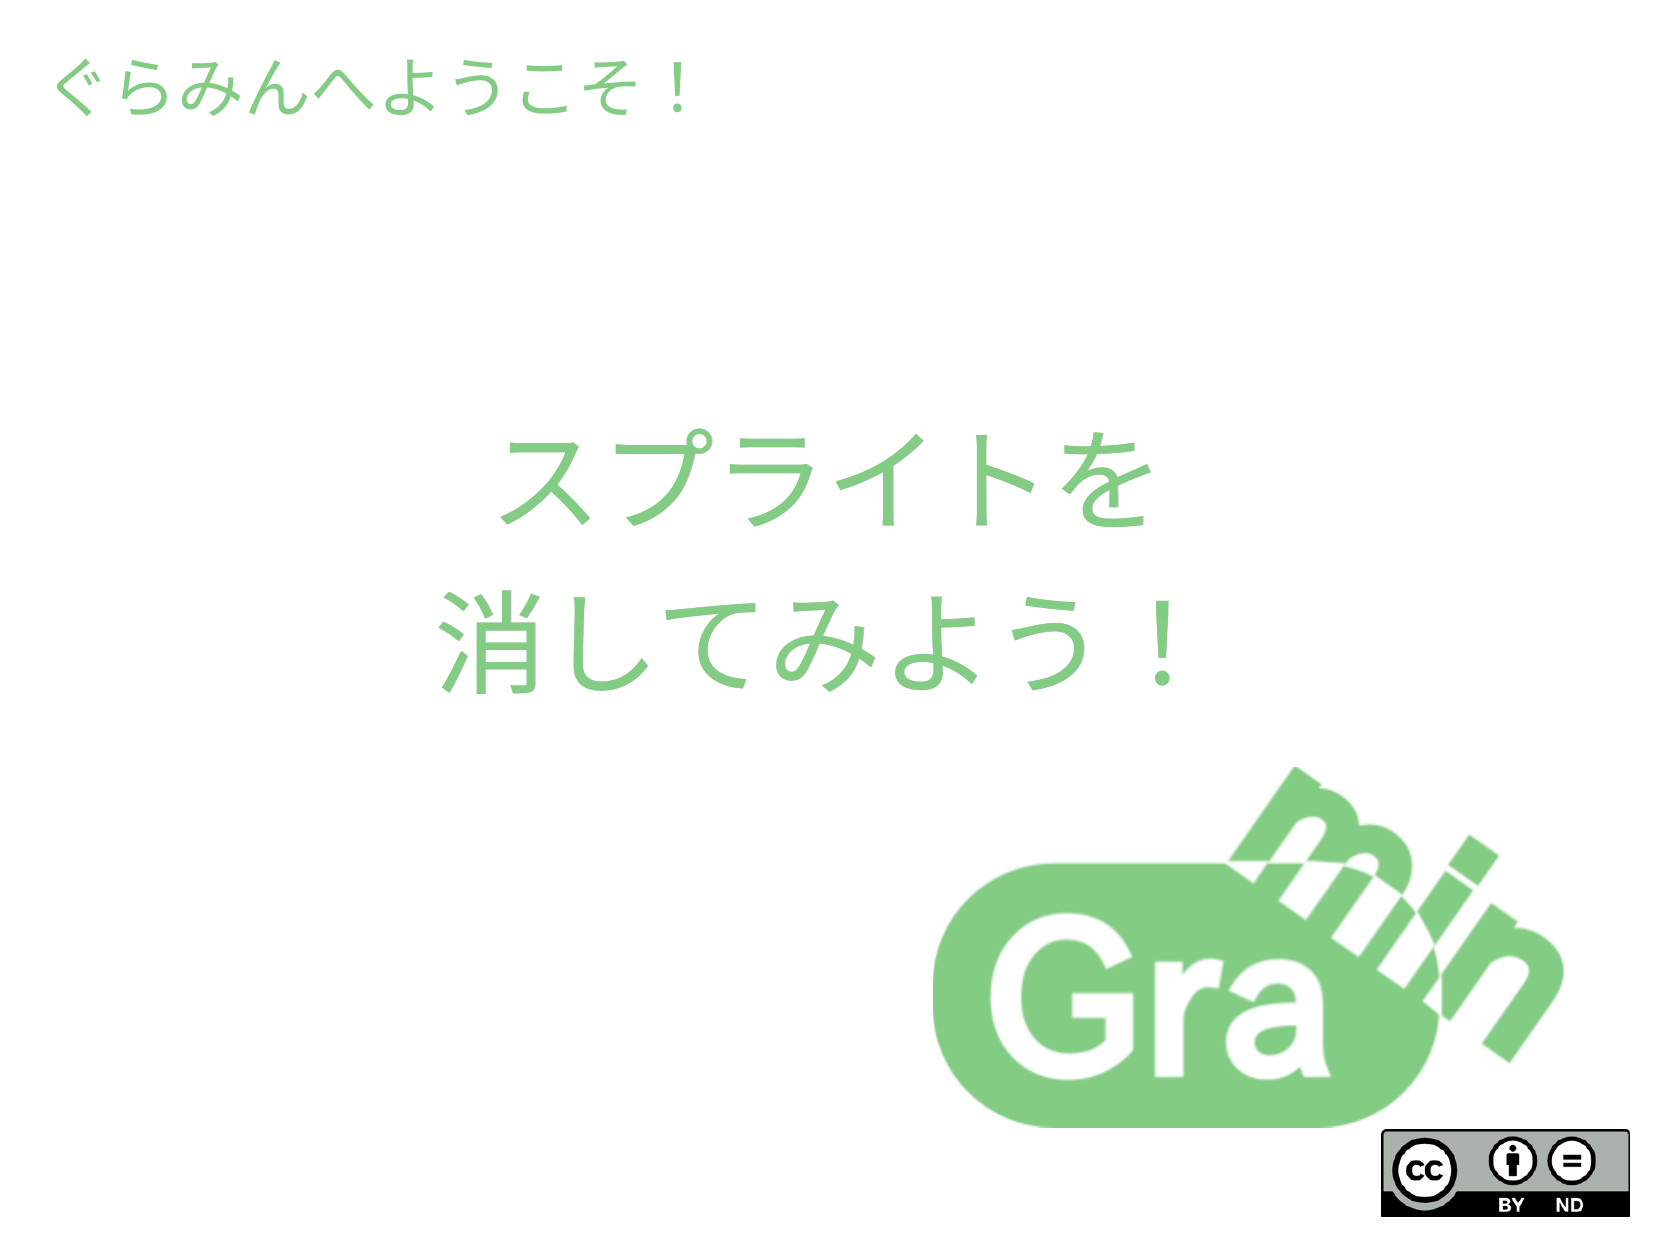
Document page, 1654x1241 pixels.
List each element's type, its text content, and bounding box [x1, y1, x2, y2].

title ぐらみんへようこそ！ [35, 33, 721, 133]
picture [1381, 1129, 1630, 1217]
picture [933, 767, 1577, 1128]
title スプライトを 消してみよう！ [159, 369, 1495, 741]
